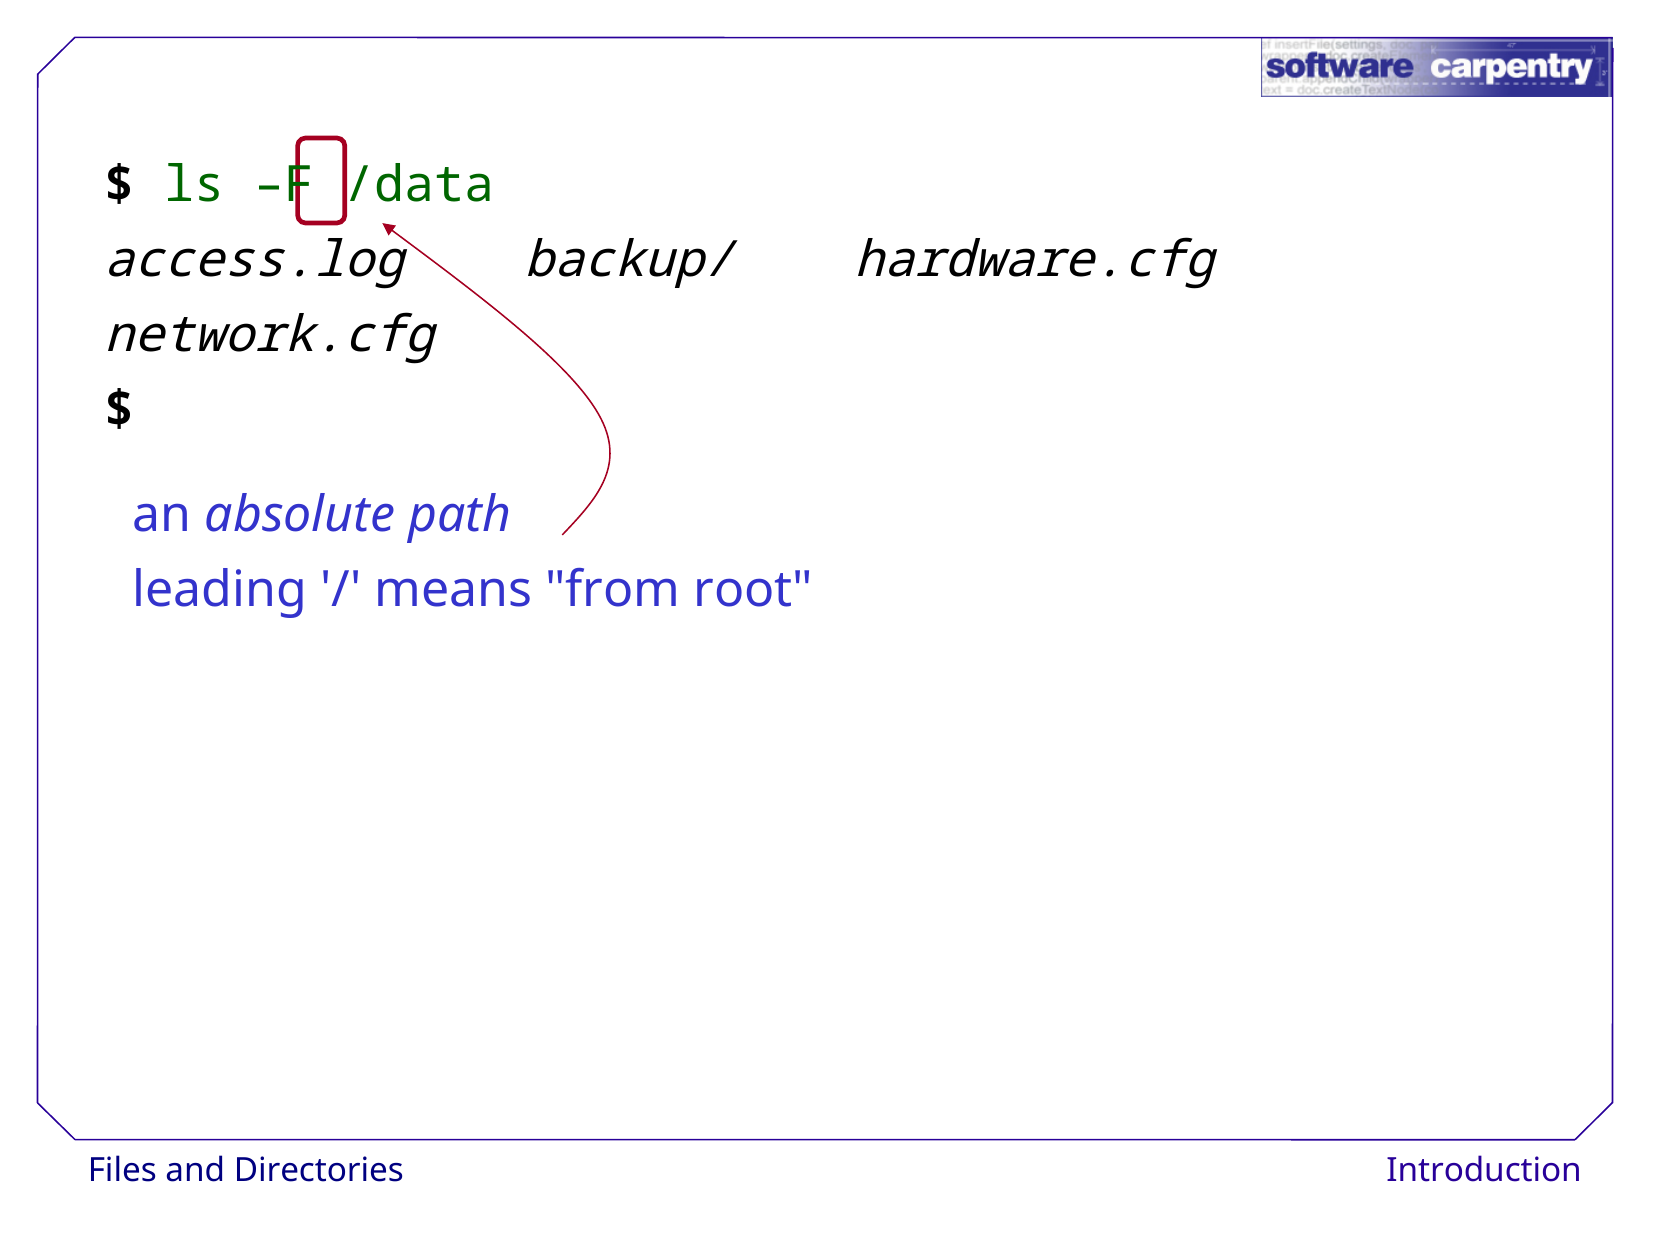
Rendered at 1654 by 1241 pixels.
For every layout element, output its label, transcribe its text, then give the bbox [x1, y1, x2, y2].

picture [1261, 39, 1613, 97]
text_box $ ls –F /data access.log backup/ hardware.cfg network.cfg $ [89, 128, 1512, 1037]
